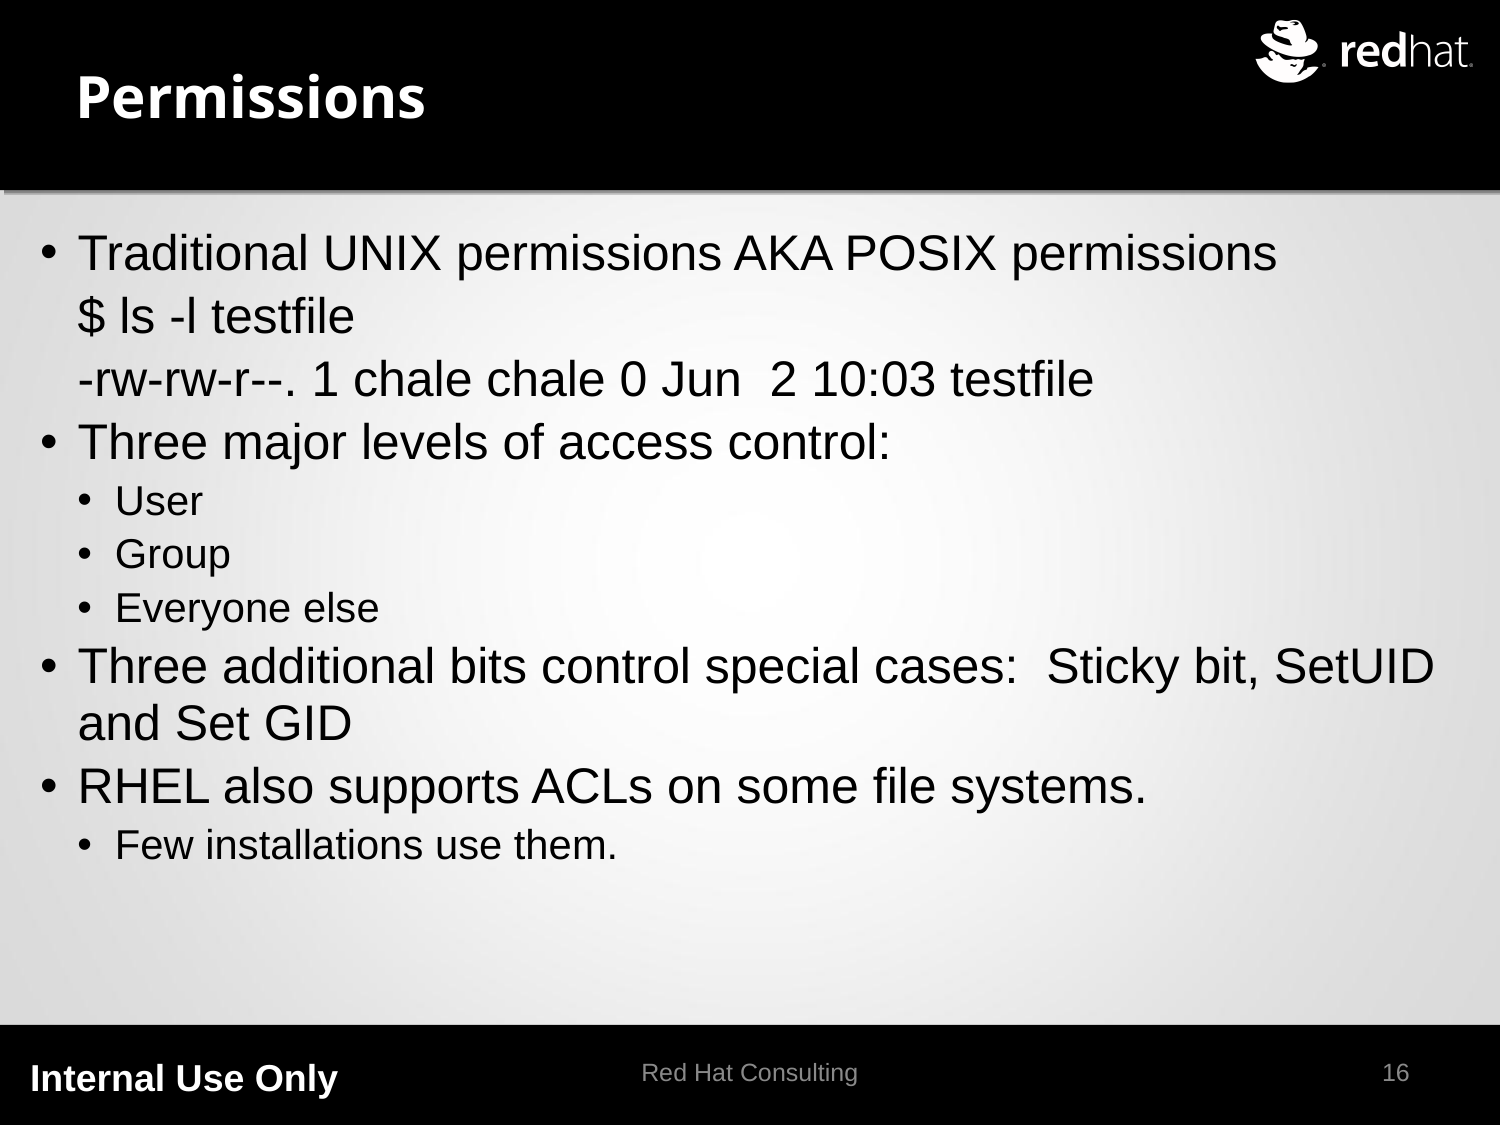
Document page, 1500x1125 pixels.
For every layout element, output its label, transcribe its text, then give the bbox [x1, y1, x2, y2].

text_box Red Hat Consulting [512, 1042, 988, 1103]
title Permissions [0, 0, 1234, 191]
list Traditional UNIX permissions AKA POSIX permissions $ ls -l testfile -rw-rw-r--. 1 chale chale 0 Jun 2 10:03 testfile Three major levels of access control: User Group Everyone else Three additional bits control special cases: Sticky bit, SetUID and Set GID RHEL also supports ACLs on some file systems. Few installations use them. [24, 216, 1471, 992]
picture [0, 191, 1500, 1024]
picture [1254, 12, 1476, 88]
text_box <number> [1257, 1042, 1426, 1103]
